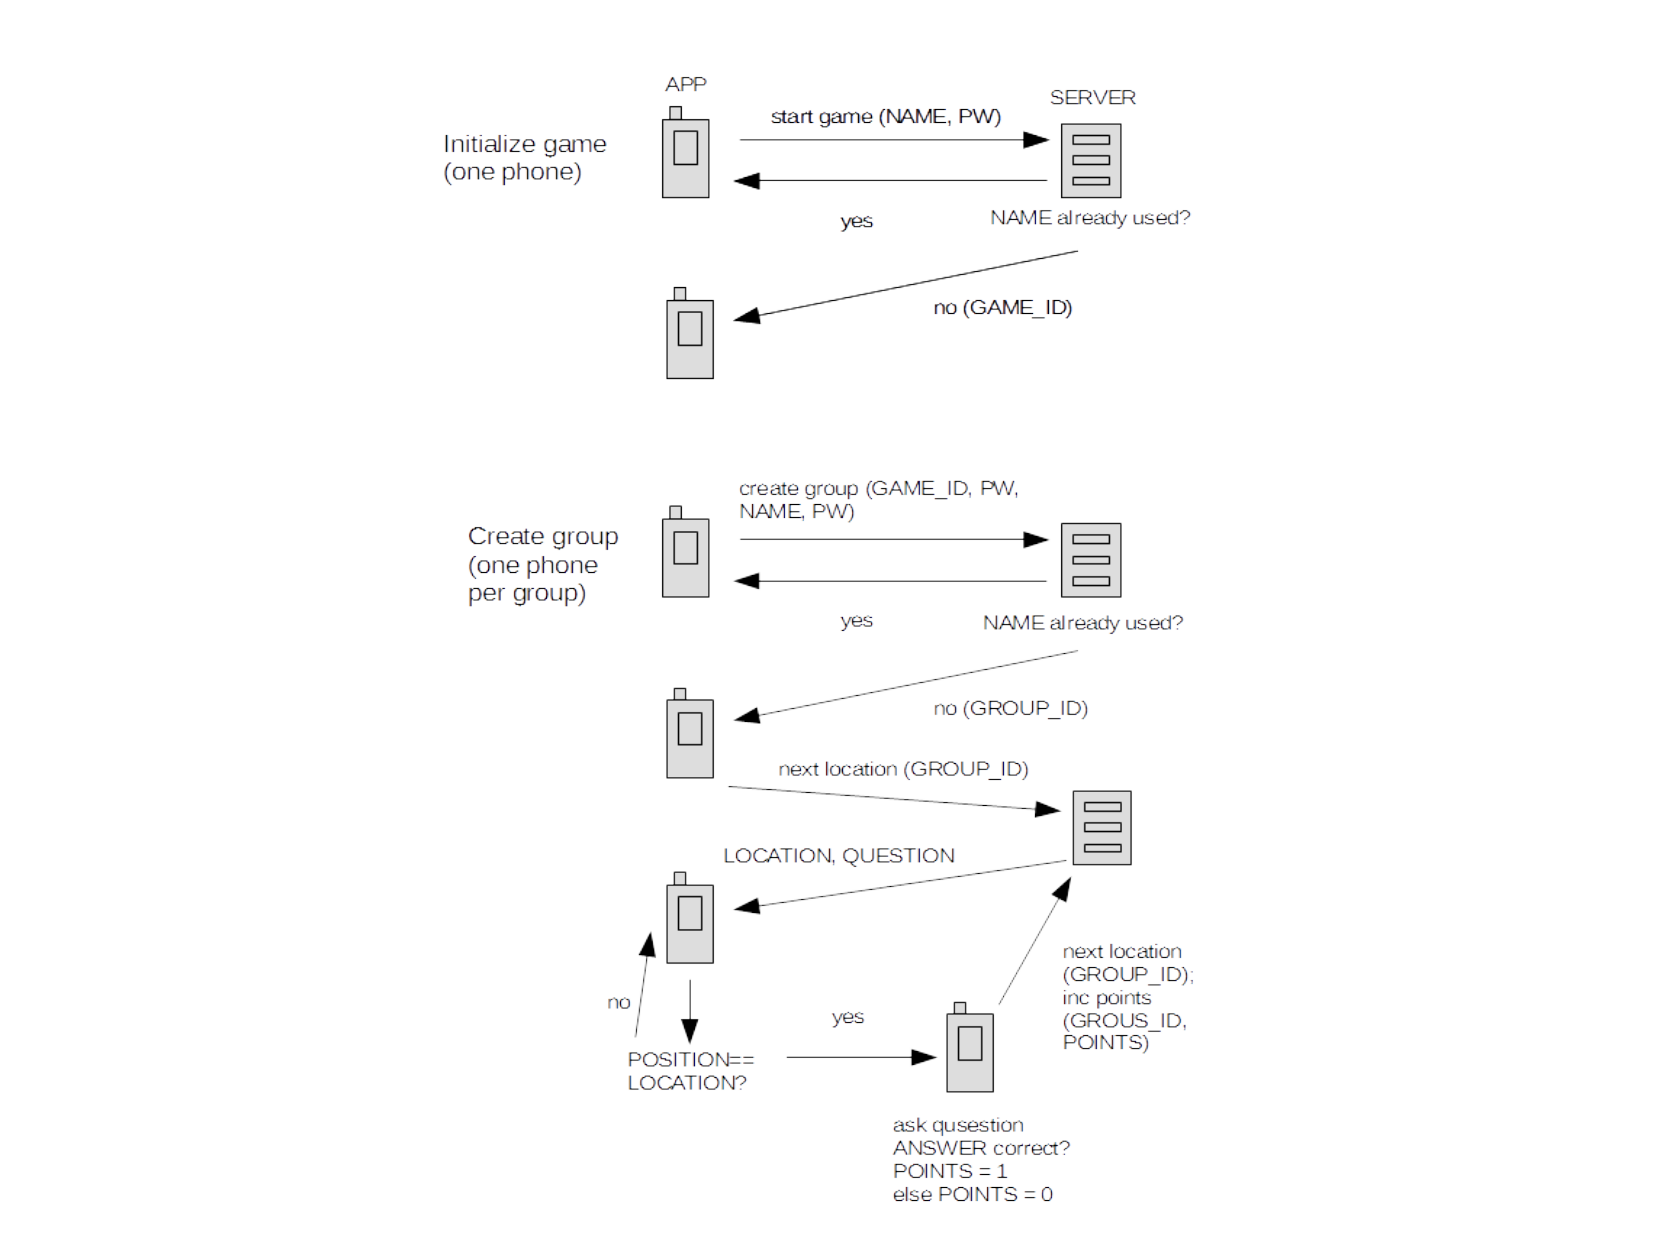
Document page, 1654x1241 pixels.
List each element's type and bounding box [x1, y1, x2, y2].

picture [295, 0, 1447, 1241]
